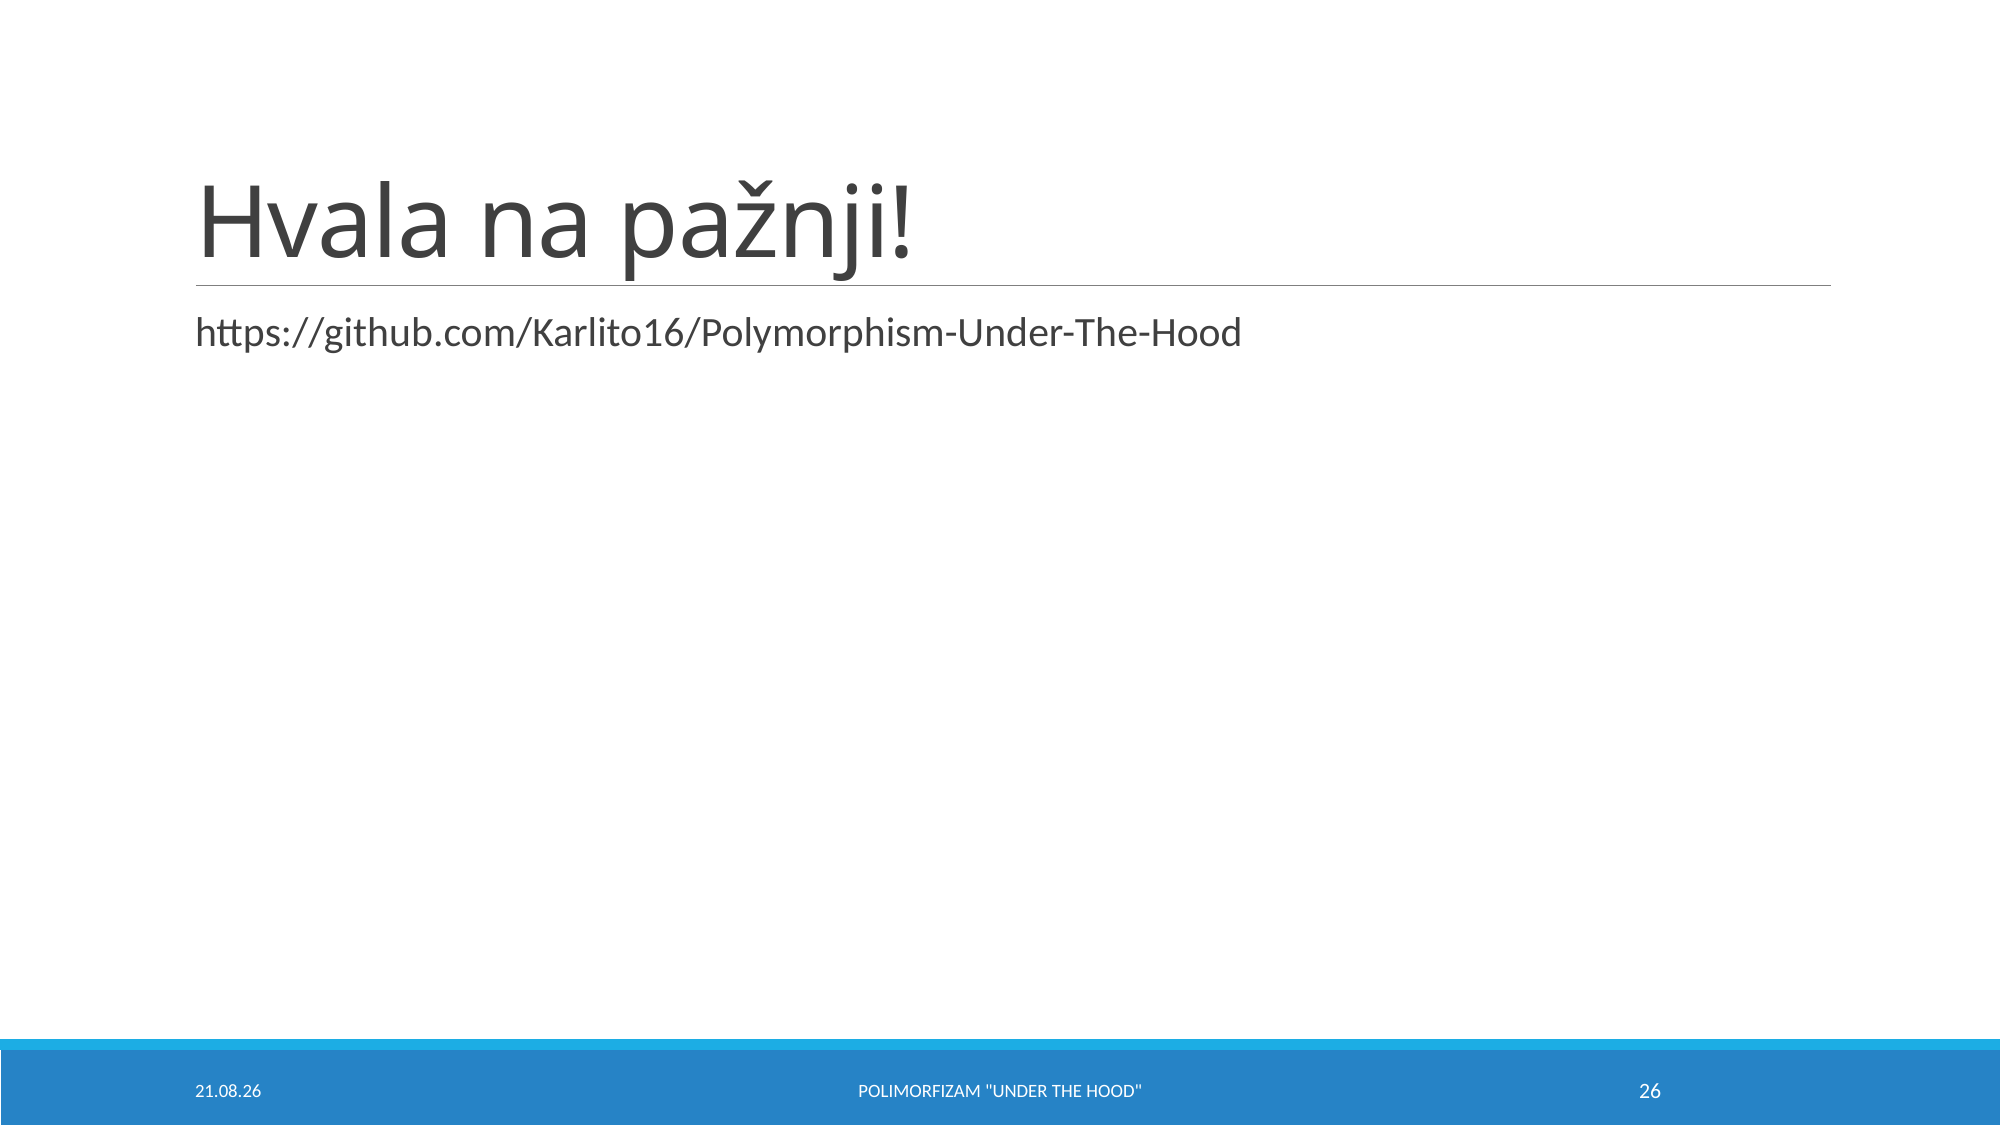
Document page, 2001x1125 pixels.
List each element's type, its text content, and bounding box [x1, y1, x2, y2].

title Hvala na pažnji! [180, 47, 1831, 286]
text_box ‹#› [1624, 1059, 1840, 1120]
text_box Polimorfizam "under the hood" [604, 1059, 1396, 1120]
text_box [180, 1059, 586, 1120]
list https://github.com/Karlito16/Polymorphism-Under-The-Hood [180, 302, 1831, 963]
